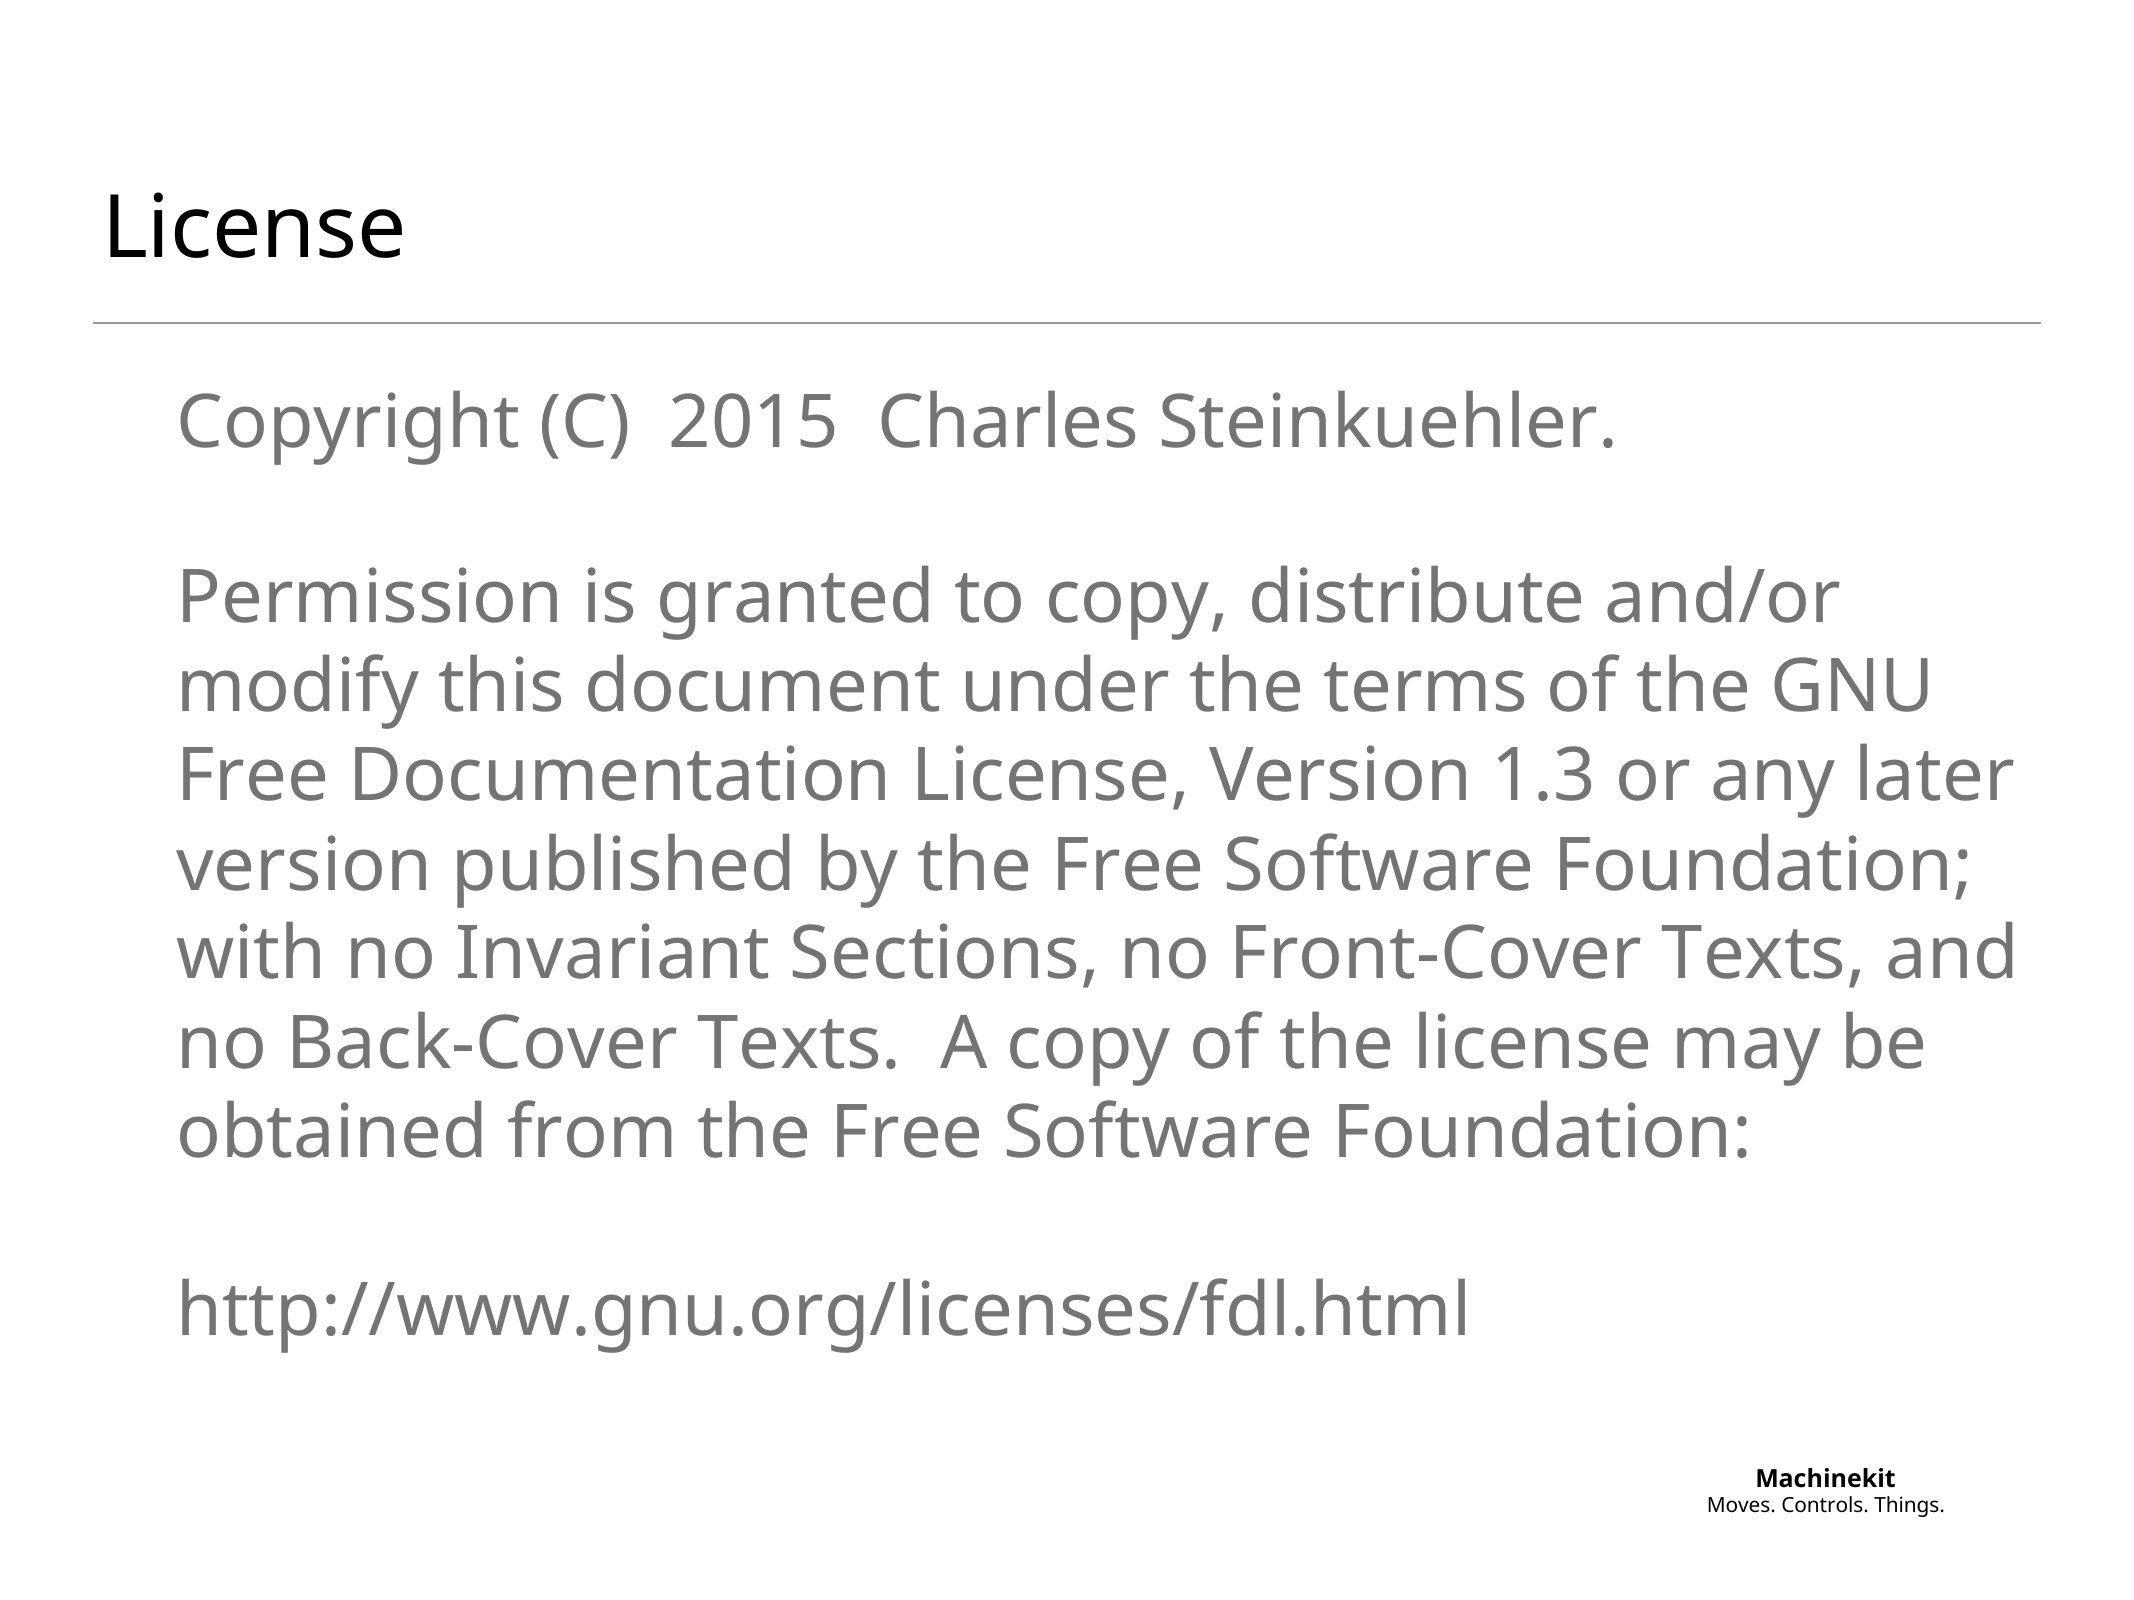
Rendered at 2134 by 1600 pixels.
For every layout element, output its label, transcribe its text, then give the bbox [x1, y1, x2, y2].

title License [93, 54, 2040, 284]
list Copyright (C) 2015 Charles Steinkuehler. Permission is granted to copy, distribute and/or modify this document under the terms of the GNU Free Documentation License, Version 1.3 or any later version published by the Free Software Foundation; with no Invariant Sections, no Front-Cover Texts, and no Back-Cover Texts. A copy of the license may be obtained from the Free Software Foundation: http://www.gnu.org/licenses/fdl.html [93, 364, 2040, 1459]
